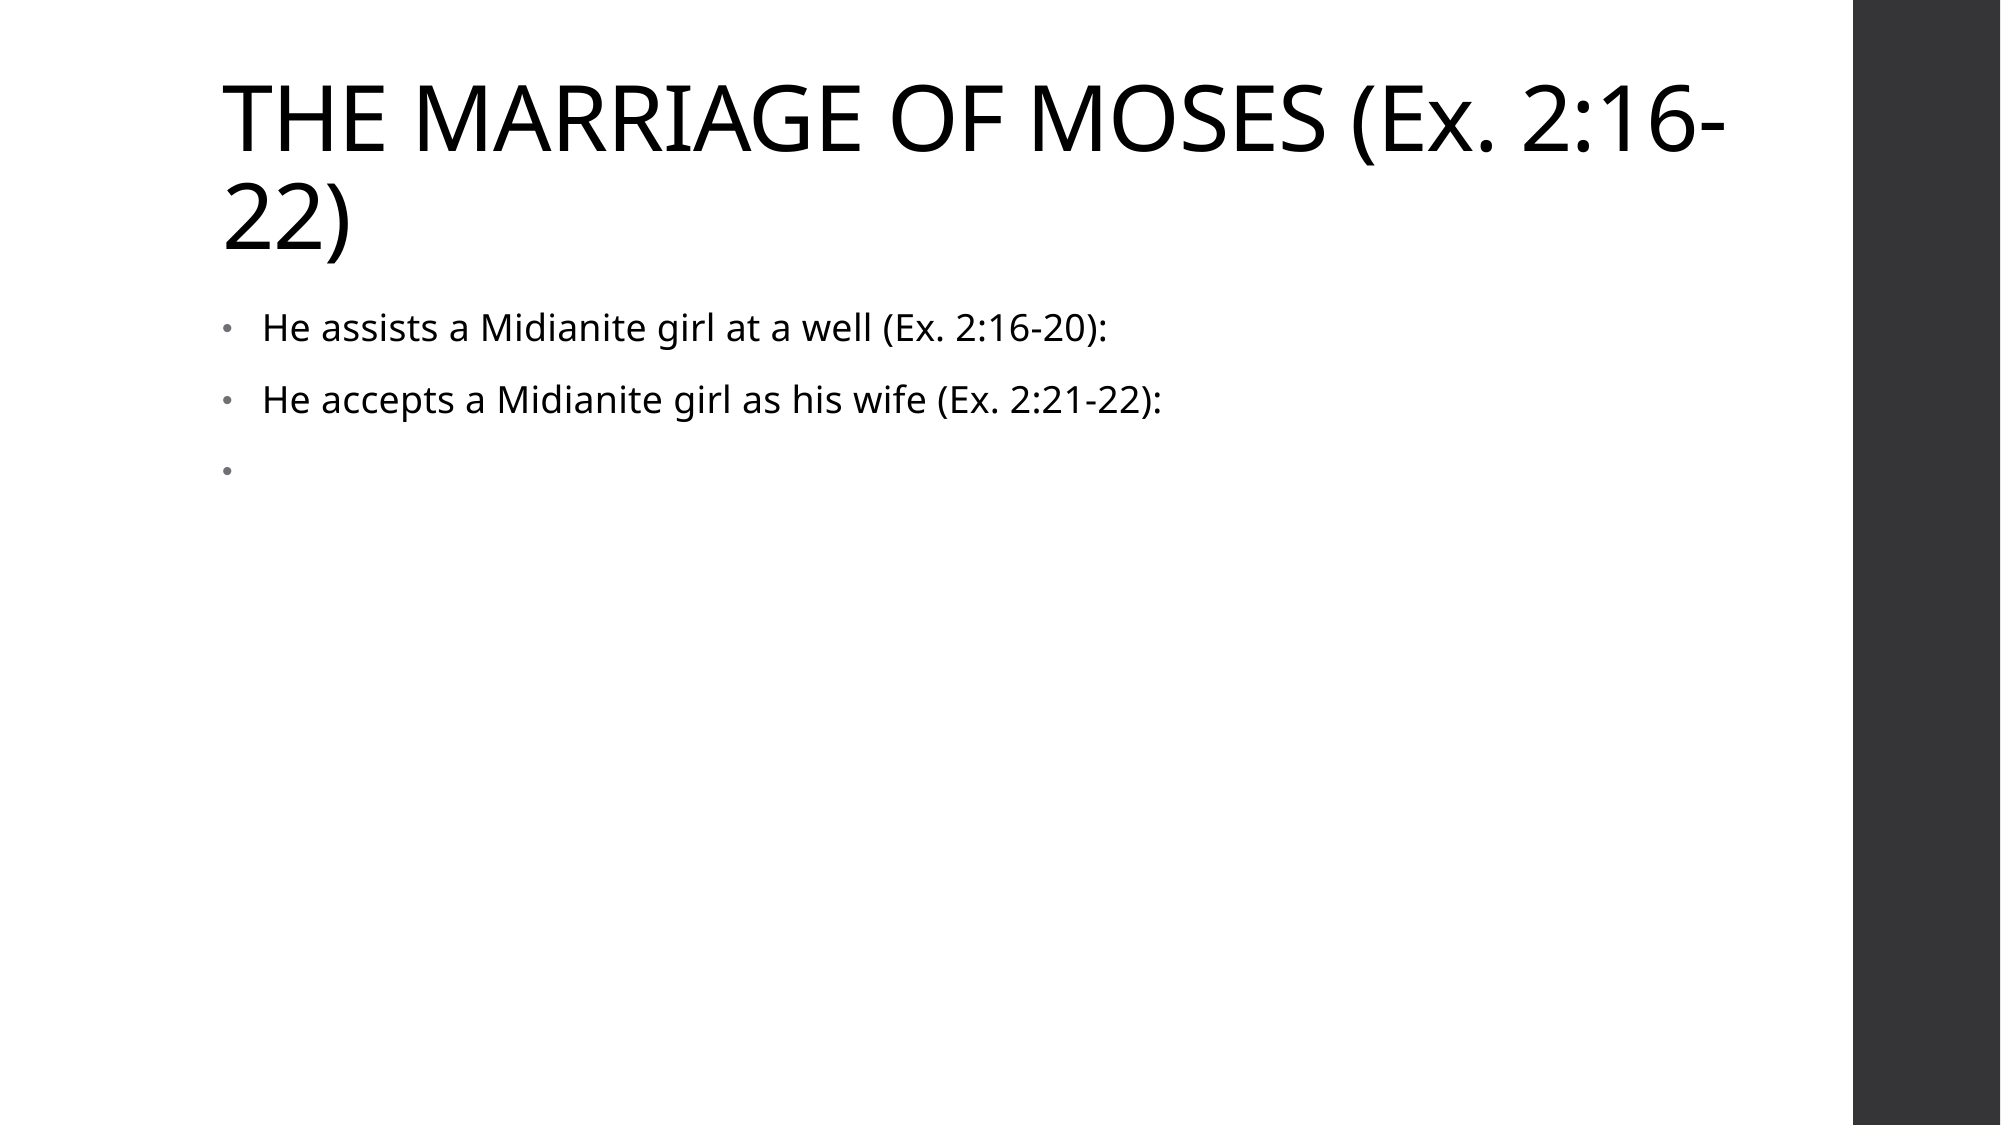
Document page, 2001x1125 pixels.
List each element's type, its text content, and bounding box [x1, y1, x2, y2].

list He assists a Midianite girl at a well (Ex. 2:16-20): He accepts a Midianite girl as his wife (Ex. 2:21-22): [206, 299, 1617, 1014]
title THE MARRIAGE OF MOSES (Ex. 2:16-22) [206, 60, 1797, 278]
